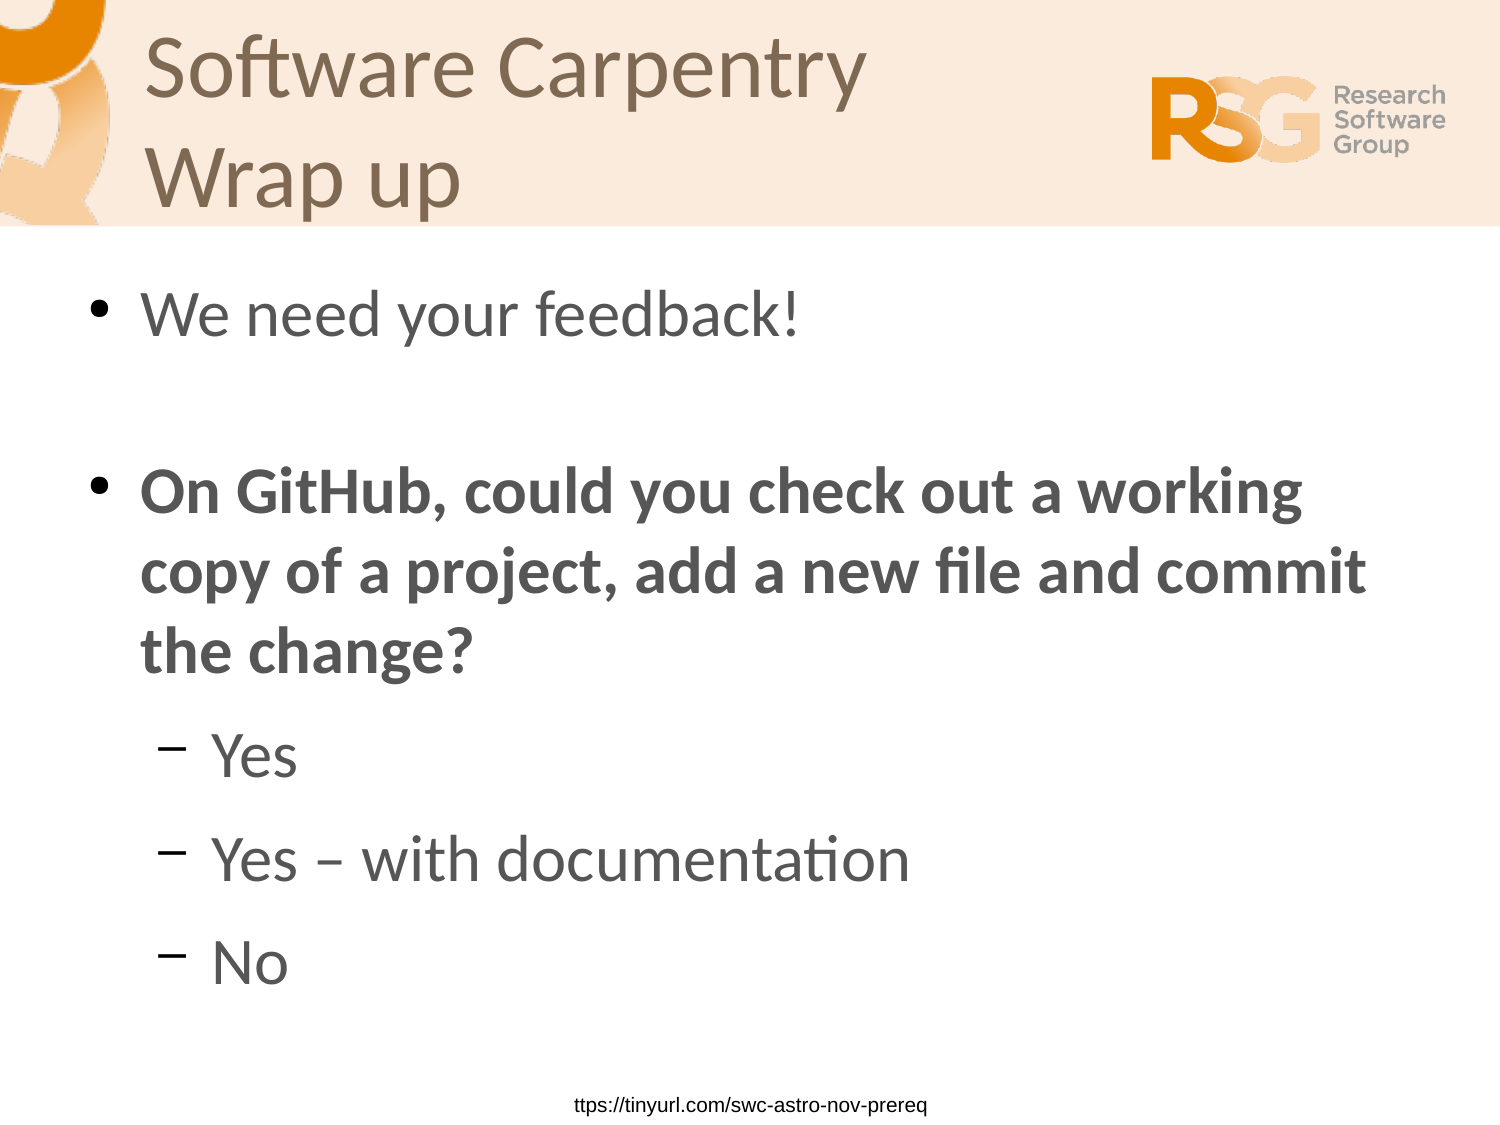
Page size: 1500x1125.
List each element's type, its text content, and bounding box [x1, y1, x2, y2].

list We need your feedback! [54, 262, 1425, 402]
list On GitHub, could you check out a working copy of a project, add a new file and commit the change? Yes Yes – with documentation No [54, 439, 1426, 579]
picture [0, 0, 113, 225]
title Software Carpentry Wrap up [129, 21, 1128, 210]
picture [1100, 27, 1497, 212]
text_box ttps://tinyurl.com/swc-astro-nov-prereq [559, 1086, 943, 1125]
